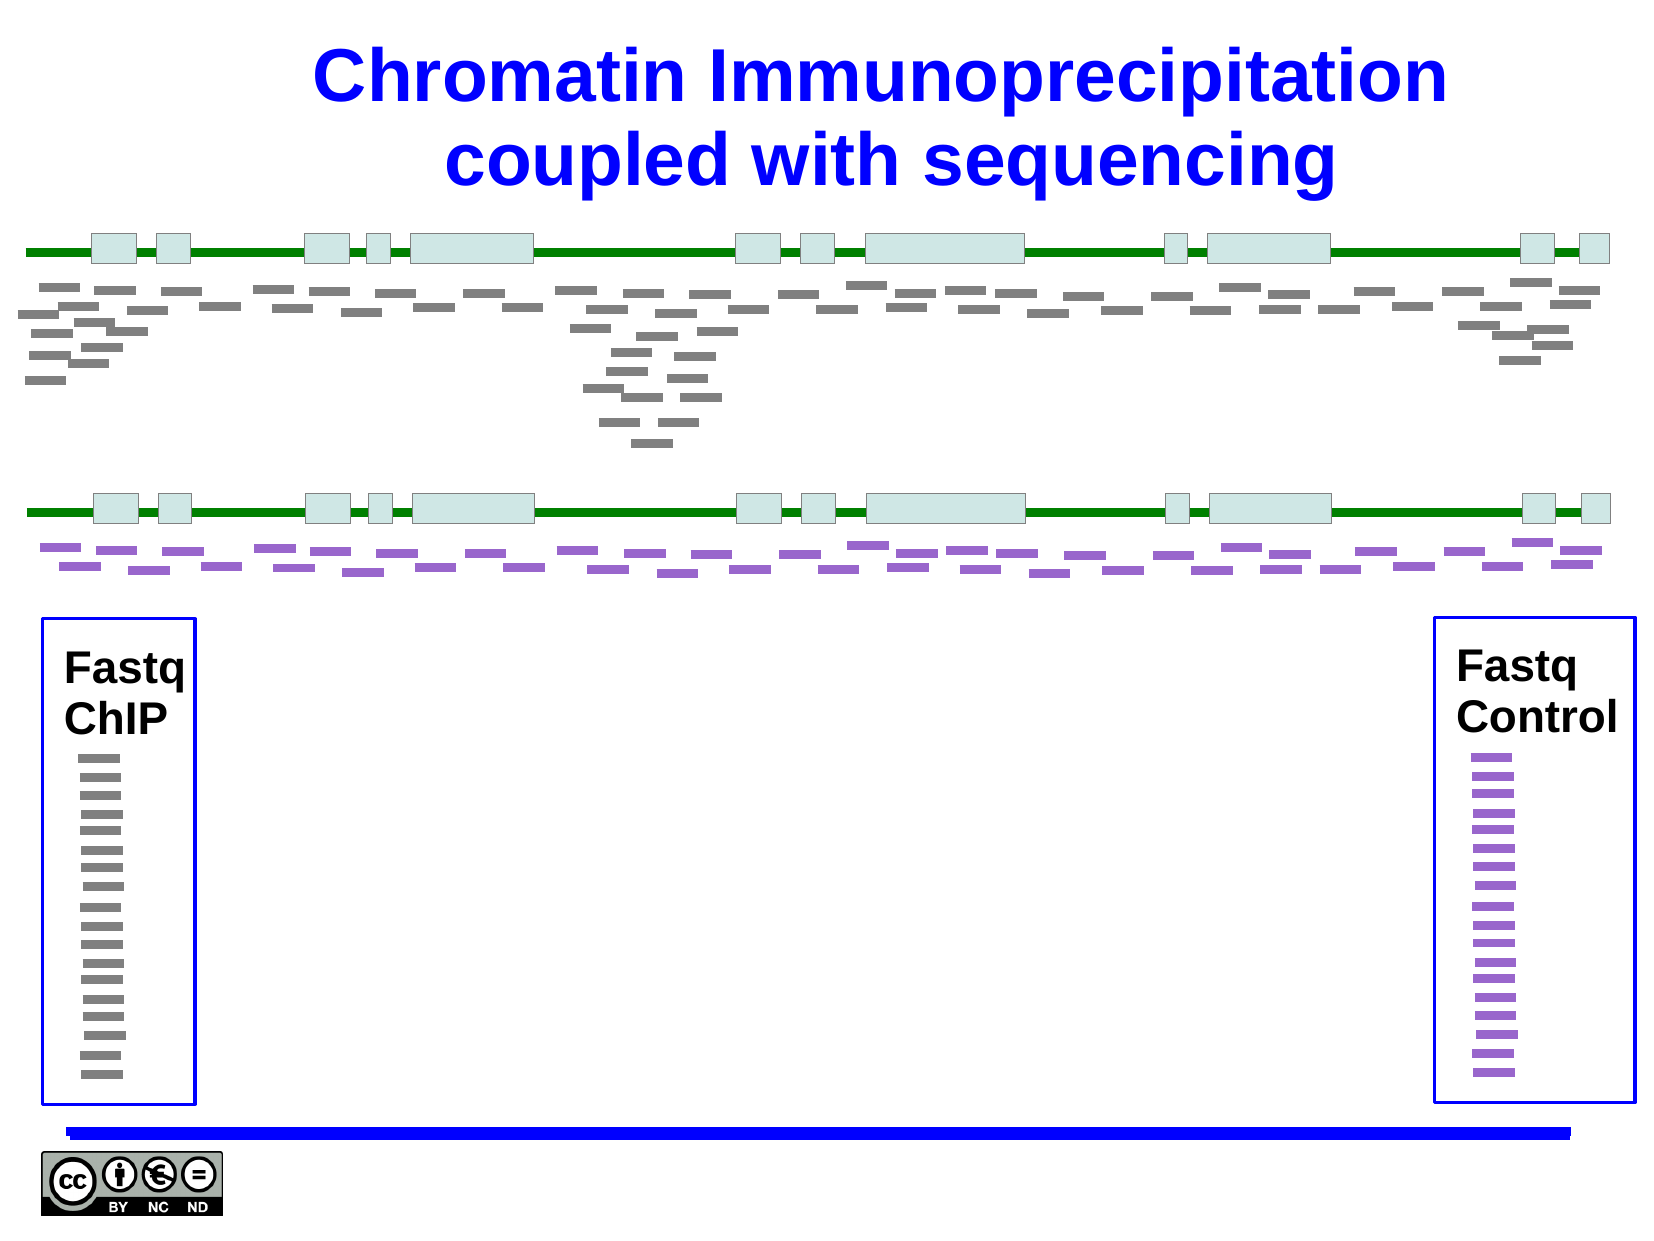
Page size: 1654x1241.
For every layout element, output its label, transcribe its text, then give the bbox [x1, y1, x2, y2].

text_box [1579, 233, 1610, 264]
text_box [801, 493, 836, 524]
text_box Fastq ChIP [49, 634, 214, 752]
text_box [1581, 493, 1611, 524]
text_box [735, 233, 781, 264]
picture [41, 1151, 223, 1216]
text_box [866, 493, 1026, 524]
text_box [158, 493, 192, 524]
text_box [93, 493, 139, 524]
text_box [1165, 493, 1190, 524]
text_box [1434, 617, 1636, 1103]
text_box Fastq Control [1441, 632, 1634, 750]
text_box [410, 233, 534, 264]
text_box [412, 493, 535, 524]
text_box [305, 493, 351, 524]
text_box [736, 493, 782, 524]
text_box [42, 618, 196, 1105]
text_box [1522, 493, 1556, 524]
text_box [1520, 233, 1555, 264]
text_box [1209, 493, 1332, 524]
text_box [1207, 233, 1331, 264]
text_box [91, 233, 137, 264]
text_box [156, 233, 191, 264]
text_box [304, 233, 350, 264]
text_box [865, 233, 1025, 264]
text_box [368, 493, 393, 524]
title Chromatin Immunoprecipitation coupled with sequencing [147, 13, 1636, 222]
text_box [1164, 233, 1188, 264]
text_box [366, 233, 391, 264]
text_box [800, 233, 835, 264]
